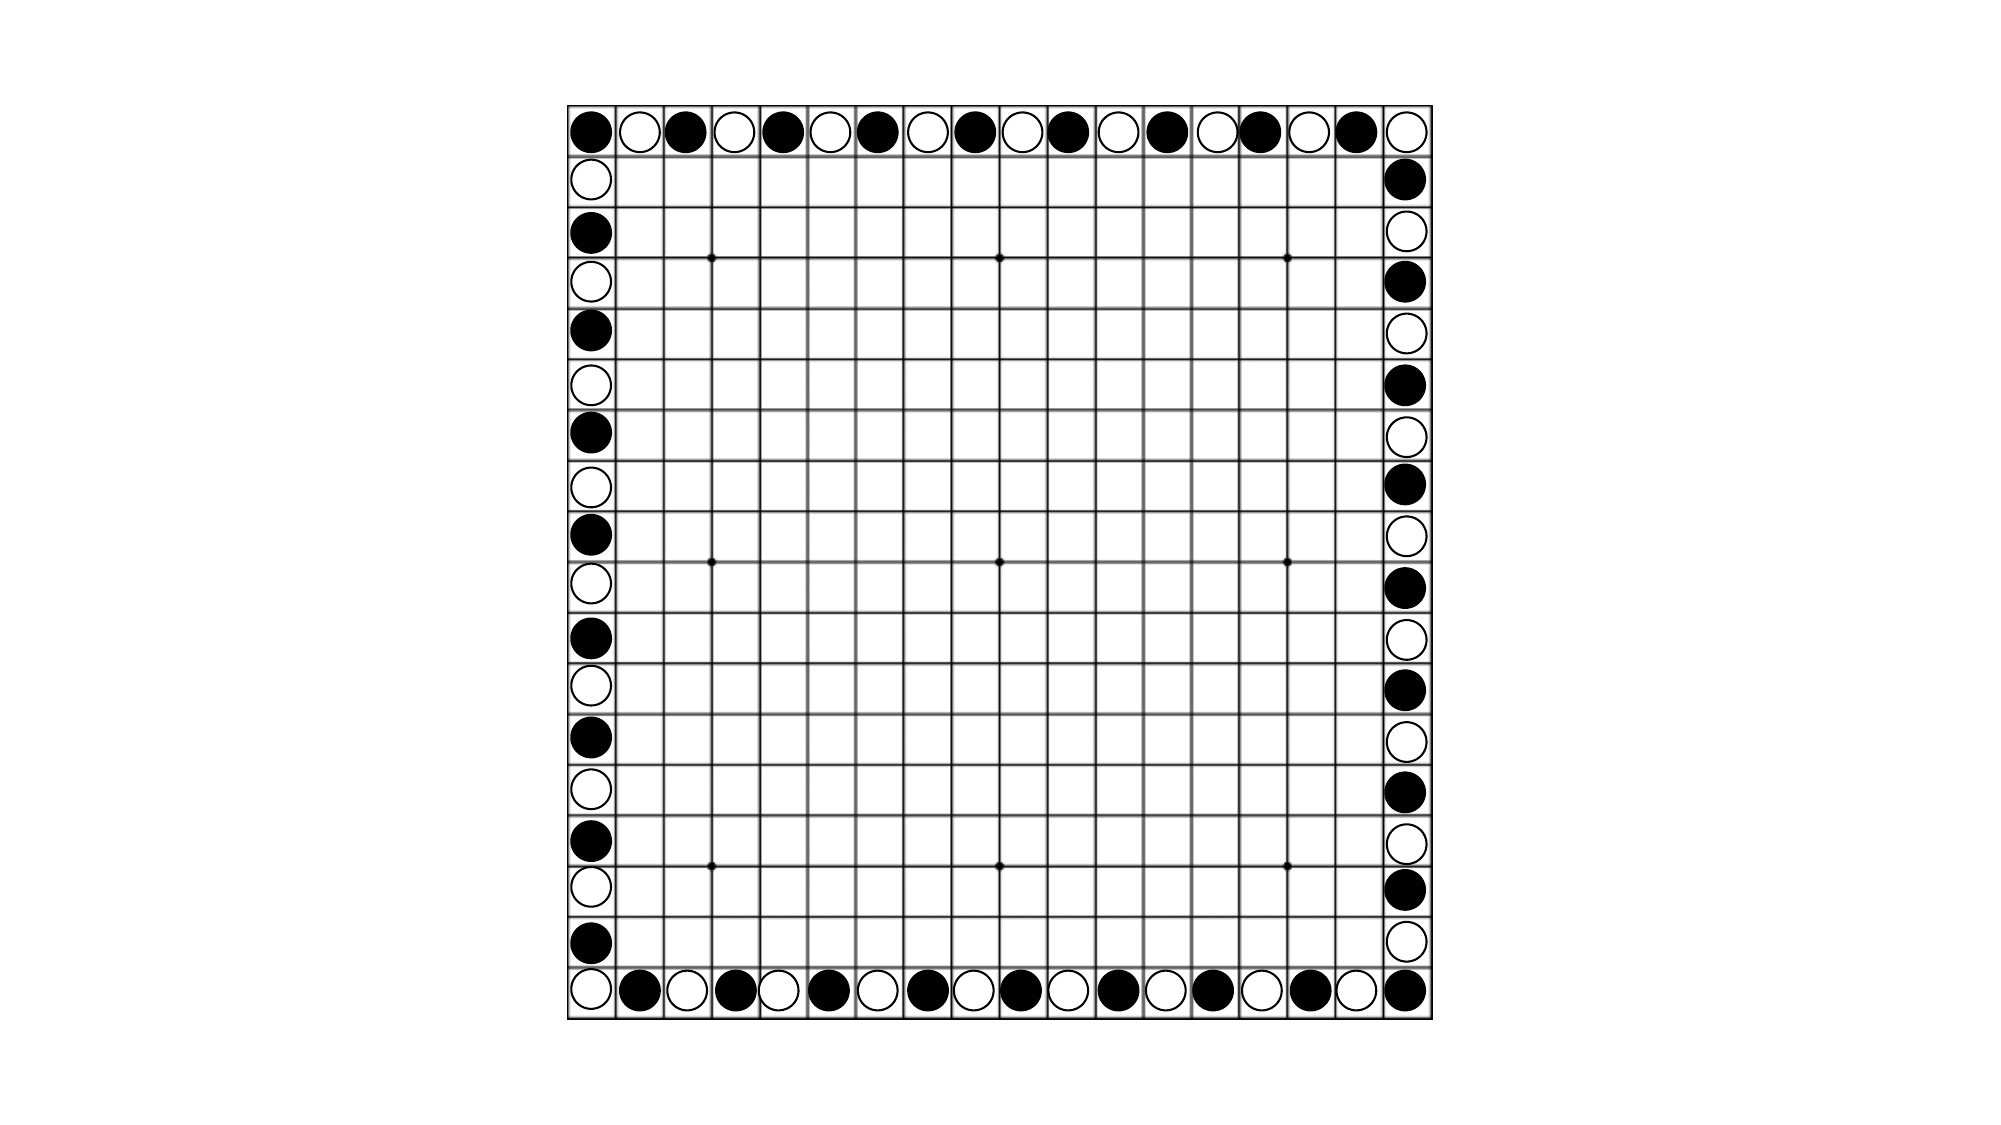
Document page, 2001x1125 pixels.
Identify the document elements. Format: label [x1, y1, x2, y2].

text_box [571, 618, 611, 659]
text_box [714, 112, 755, 153]
text_box [1290, 970, 1331, 1011]
text_box [1001, 970, 1041, 1011]
text_box [571, 969, 611, 1009]
text_box [1385, 159, 1426, 200]
text_box [571, 159, 611, 200]
picture [567, 105, 1433, 1020]
text_box [1386, 211, 1427, 252]
text_box [1386, 824, 1427, 865]
text_box [1386, 921, 1427, 962]
text_box [857, 112, 898, 153]
text_box [1145, 970, 1186, 1011]
text_box [1002, 112, 1043, 153]
text_box [571, 261, 611, 302]
text_box [1048, 970, 1089, 1011]
text_box [1242, 970, 1282, 1011]
text_box [1385, 970, 1426, 1011]
text_box [571, 923, 611, 964]
text_box [571, 412, 611, 453]
text_box [1193, 970, 1233, 1011]
text_box [1048, 112, 1089, 153]
text_box [571, 365, 611, 406]
text_box [665, 112, 706, 153]
text_box [763, 112, 804, 153]
text_box [953, 970, 994, 1011]
text_box [1197, 112, 1238, 153]
text_box [1385, 464, 1426, 505]
text_box [571, 769, 611, 810]
text_box [571, 717, 611, 758]
text_box [1289, 112, 1329, 153]
text_box [571, 563, 611, 604]
text_box [809, 970, 849, 1011]
text_box [1385, 772, 1426, 813]
text_box [571, 310, 611, 351]
text_box [955, 112, 996, 153]
text_box [1336, 112, 1377, 153]
text_box [571, 467, 611, 508]
text_box [571, 821, 611, 861]
text_box [1386, 722, 1427, 762]
text_box [620, 970, 660, 1011]
text_box [758, 970, 799, 1011]
text_box [1386, 313, 1427, 354]
text_box [1386, 417, 1427, 458]
text_box [1385, 365, 1426, 406]
text_box [1240, 112, 1281, 153]
text_box [810, 112, 851, 153]
text_box [1098, 970, 1139, 1011]
text_box [908, 970, 948, 1011]
text_box [571, 866, 611, 907]
text_box [716, 970, 756, 1011]
text_box [571, 514, 611, 555]
text_box [667, 970, 708, 1011]
text_box [1386, 516, 1427, 557]
text_box [571, 112, 611, 153]
text_box [1147, 112, 1188, 153]
text_box [1385, 870, 1426, 910]
text_box [857, 970, 898, 1011]
text_box [1386, 620, 1427, 660]
text_box [1098, 112, 1139, 153]
text_box [1385, 261, 1426, 302]
text_box [571, 213, 611, 253]
text_box [620, 112, 660, 153]
text_box [1385, 568, 1426, 608]
text_box [908, 112, 948, 153]
text_box [1336, 970, 1377, 1011]
text_box [1386, 112, 1427, 153]
text_box [1385, 670, 1426, 711]
text_box [571, 665, 611, 706]
